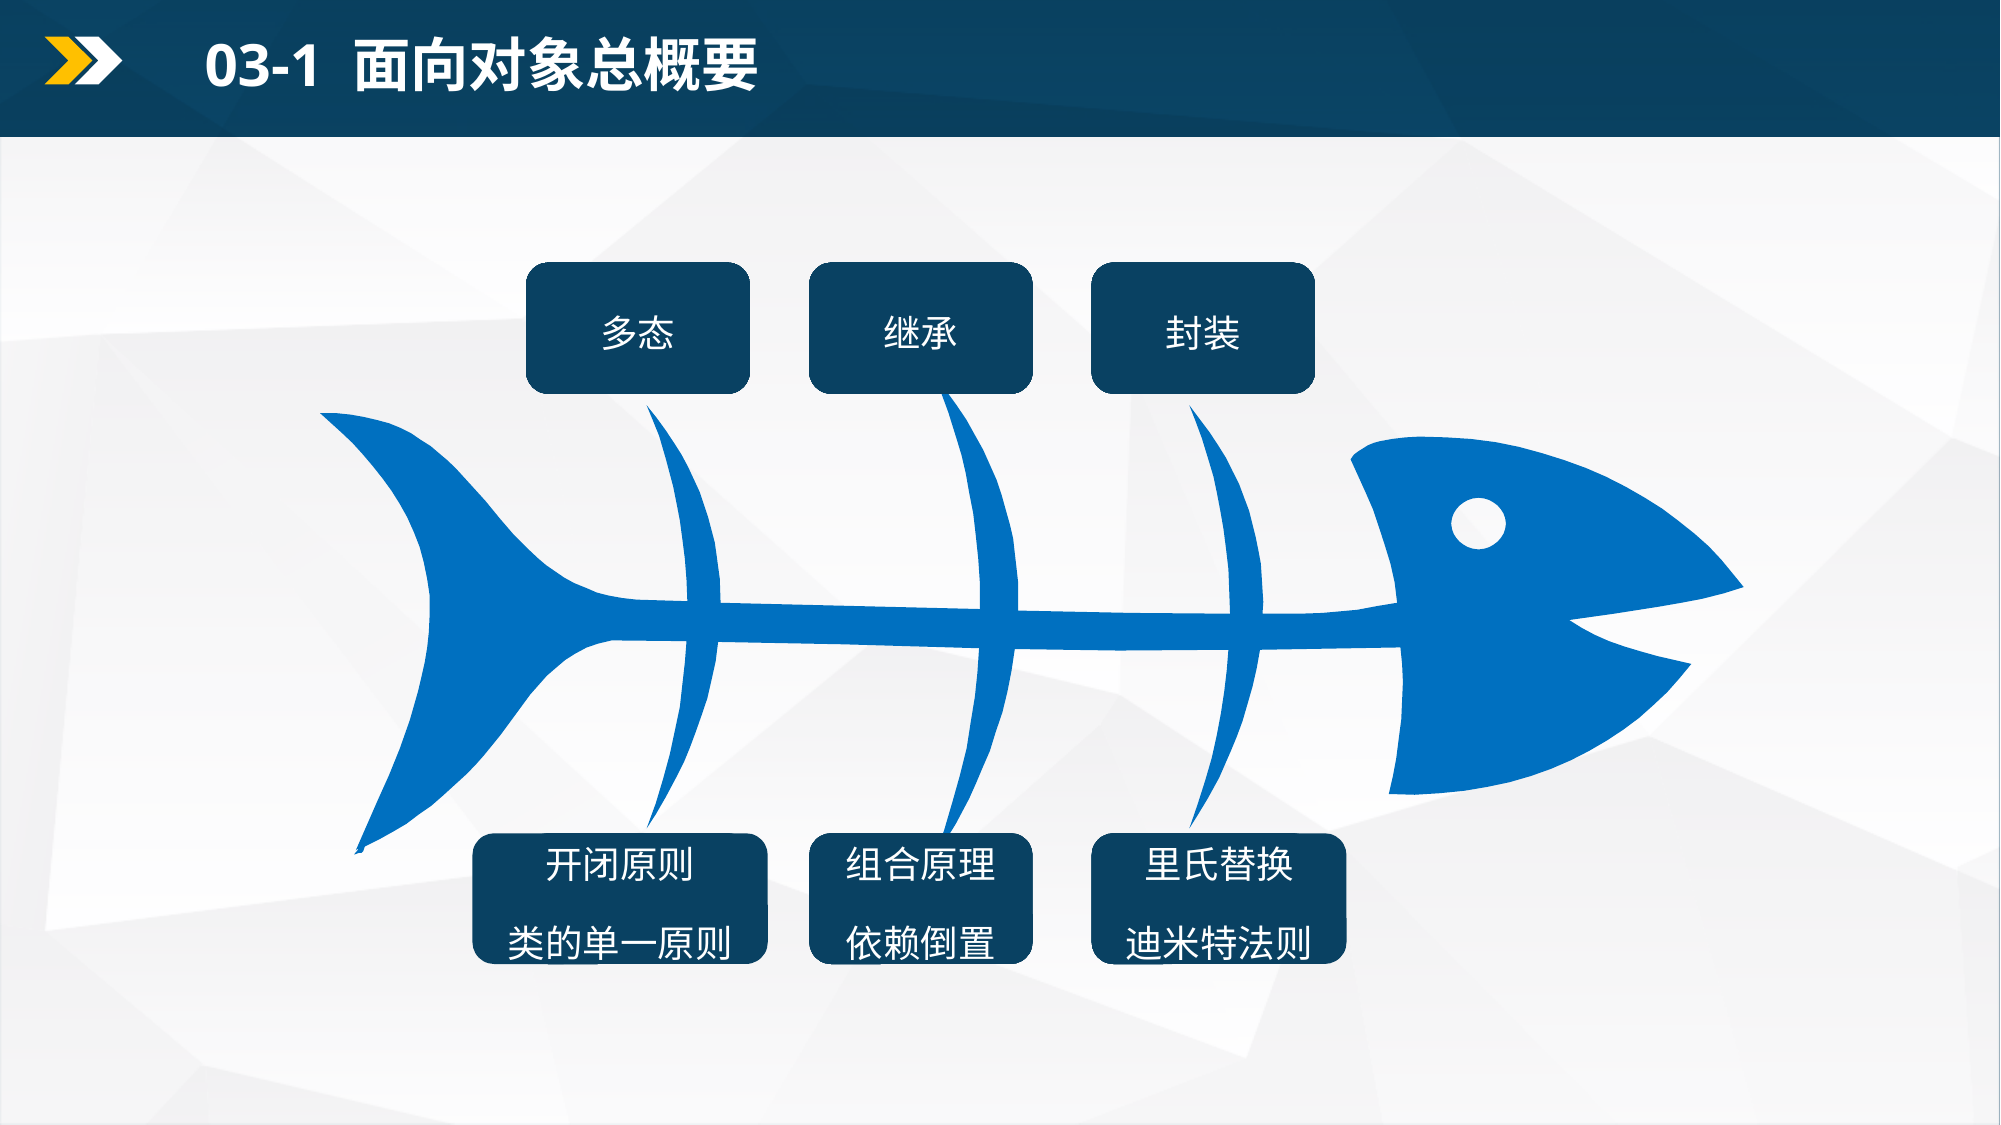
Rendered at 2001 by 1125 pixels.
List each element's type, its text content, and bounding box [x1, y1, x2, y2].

text_box 03-1 面向对象总概要 [189, 21, 776, 106]
text_box [320, 394, 1744, 855]
text_box 封装 [1091, 262, 1315, 394]
text_box 多态 [526, 262, 750, 394]
text_box [44, 36, 93, 85]
text_box [74, 36, 123, 85]
picture [0, 0, 2000, 1125]
text_box 开闭原则 类的单一原则 [472, 833, 768, 965]
text_box 继承 [809, 262, 1033, 394]
text_box 组合原理 依赖倒置 [809, 833, 1033, 965]
text_box 里氏替换 迪米特法则 [1091, 833, 1347, 965]
